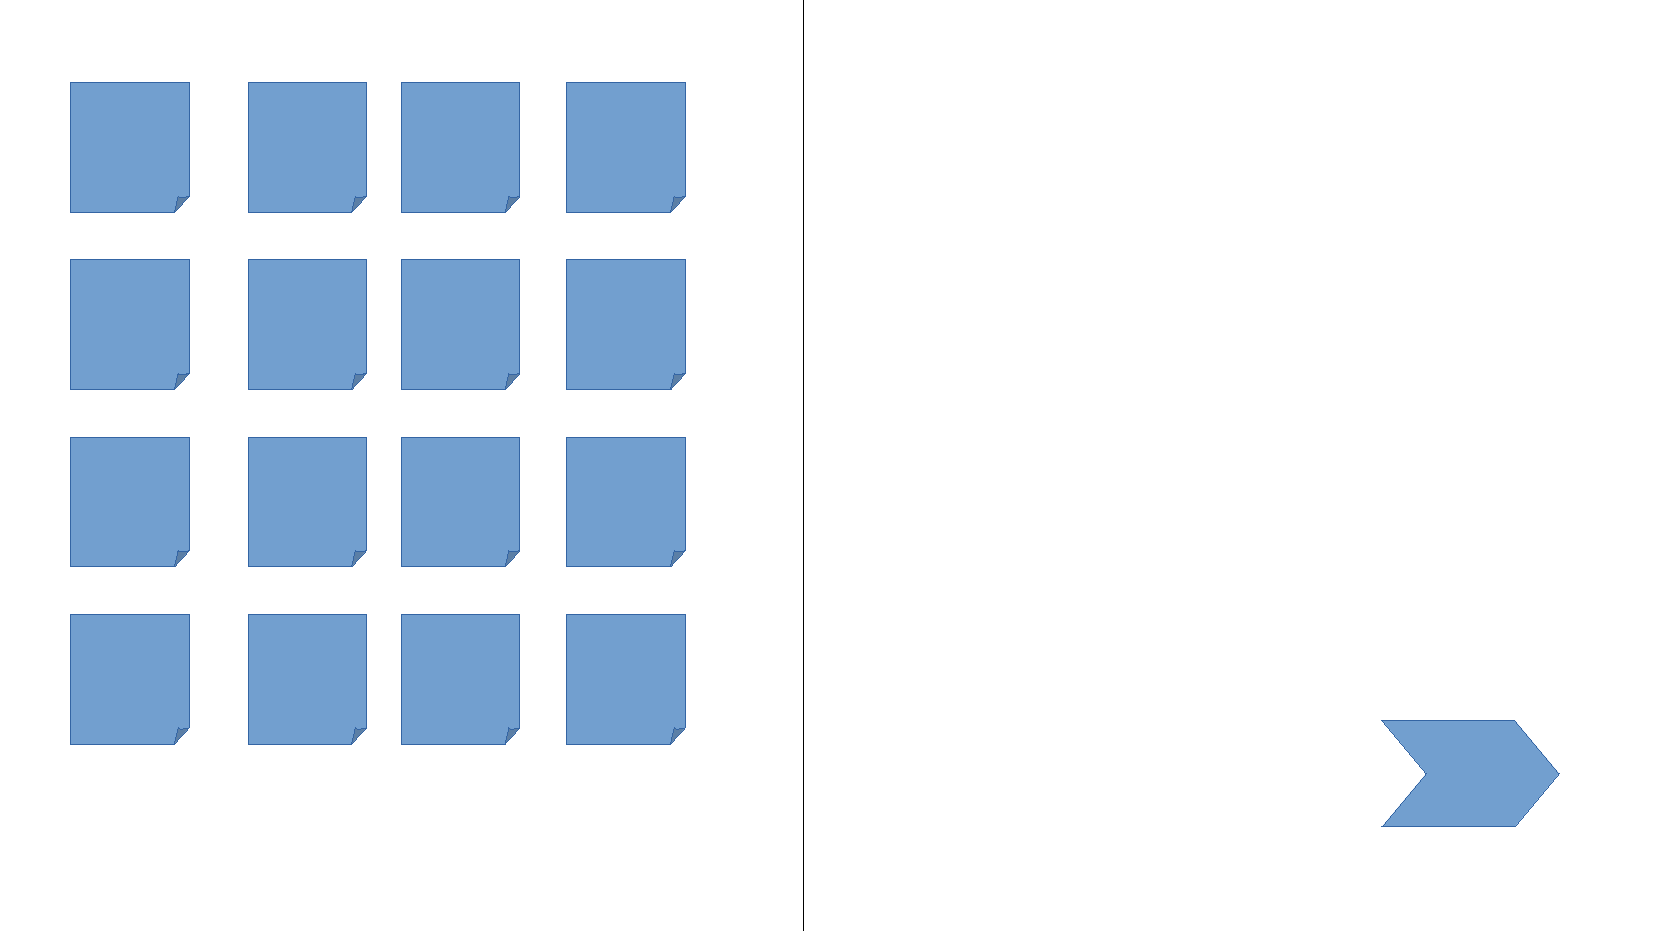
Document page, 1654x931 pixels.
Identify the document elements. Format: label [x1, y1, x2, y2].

text_box [248, 259, 367, 390]
text_box [401, 82, 520, 213]
text_box [566, 614, 686, 745]
text_box [70, 82, 190, 213]
text_box [248, 614, 367, 745]
text_box [248, 82, 367, 213]
text_box [70, 259, 190, 390]
text_box [566, 259, 686, 390]
text_box [248, 437, 367, 567]
text_box [566, 82, 686, 213]
text_box [70, 437, 190, 567]
text_box [401, 437, 520, 567]
text_box [401, 614, 520, 745]
text_box [566, 437, 686, 567]
text_box [70, 614, 190, 745]
text_box [1381, 720, 1560, 827]
text_box [401, 259, 520, 390]
